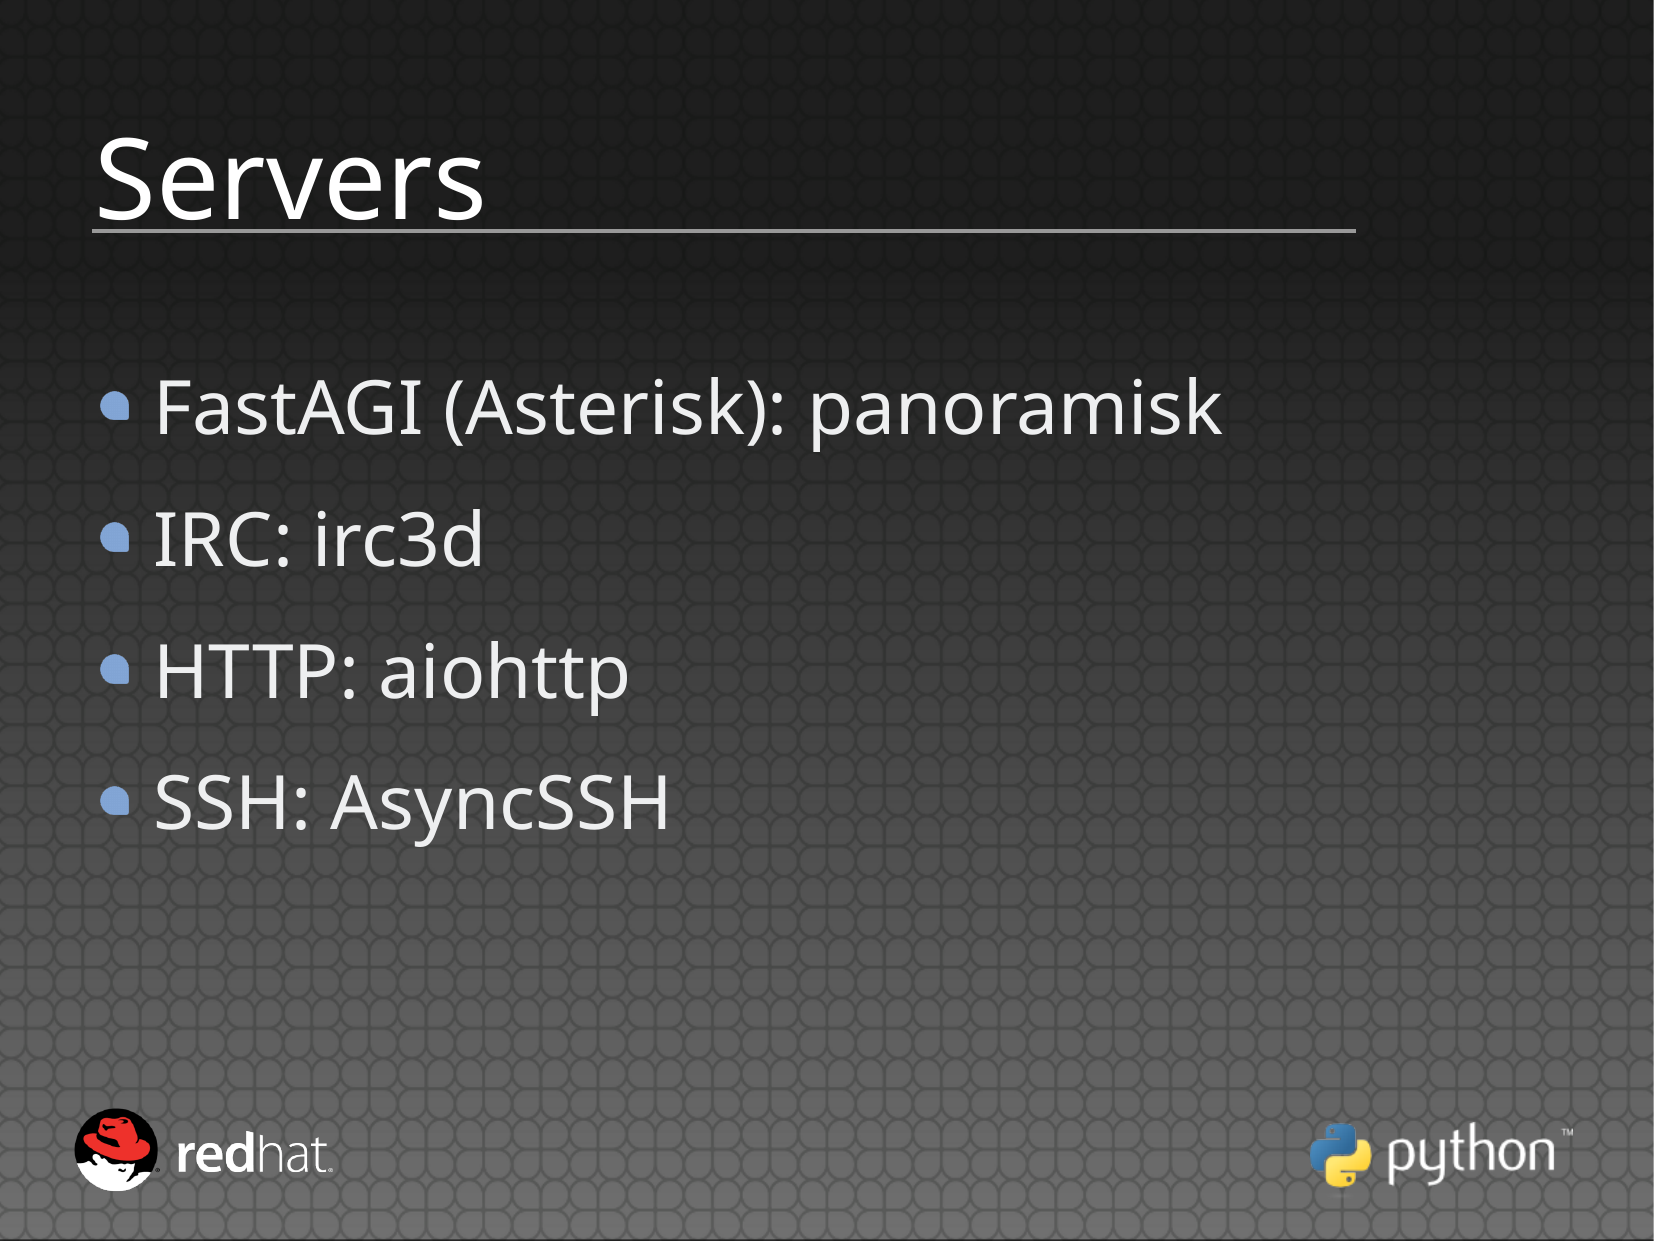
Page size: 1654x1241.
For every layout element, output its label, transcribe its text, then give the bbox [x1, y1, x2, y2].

list FastAGI (Asterisk): panoramisk IRC: irc3d HTTP: aiohttp SSH: AsyncSSH [82, 354, 1571, 1094]
picture [0, 0, 1654, 1241]
title Servers [94, 100, 1426, 251]
